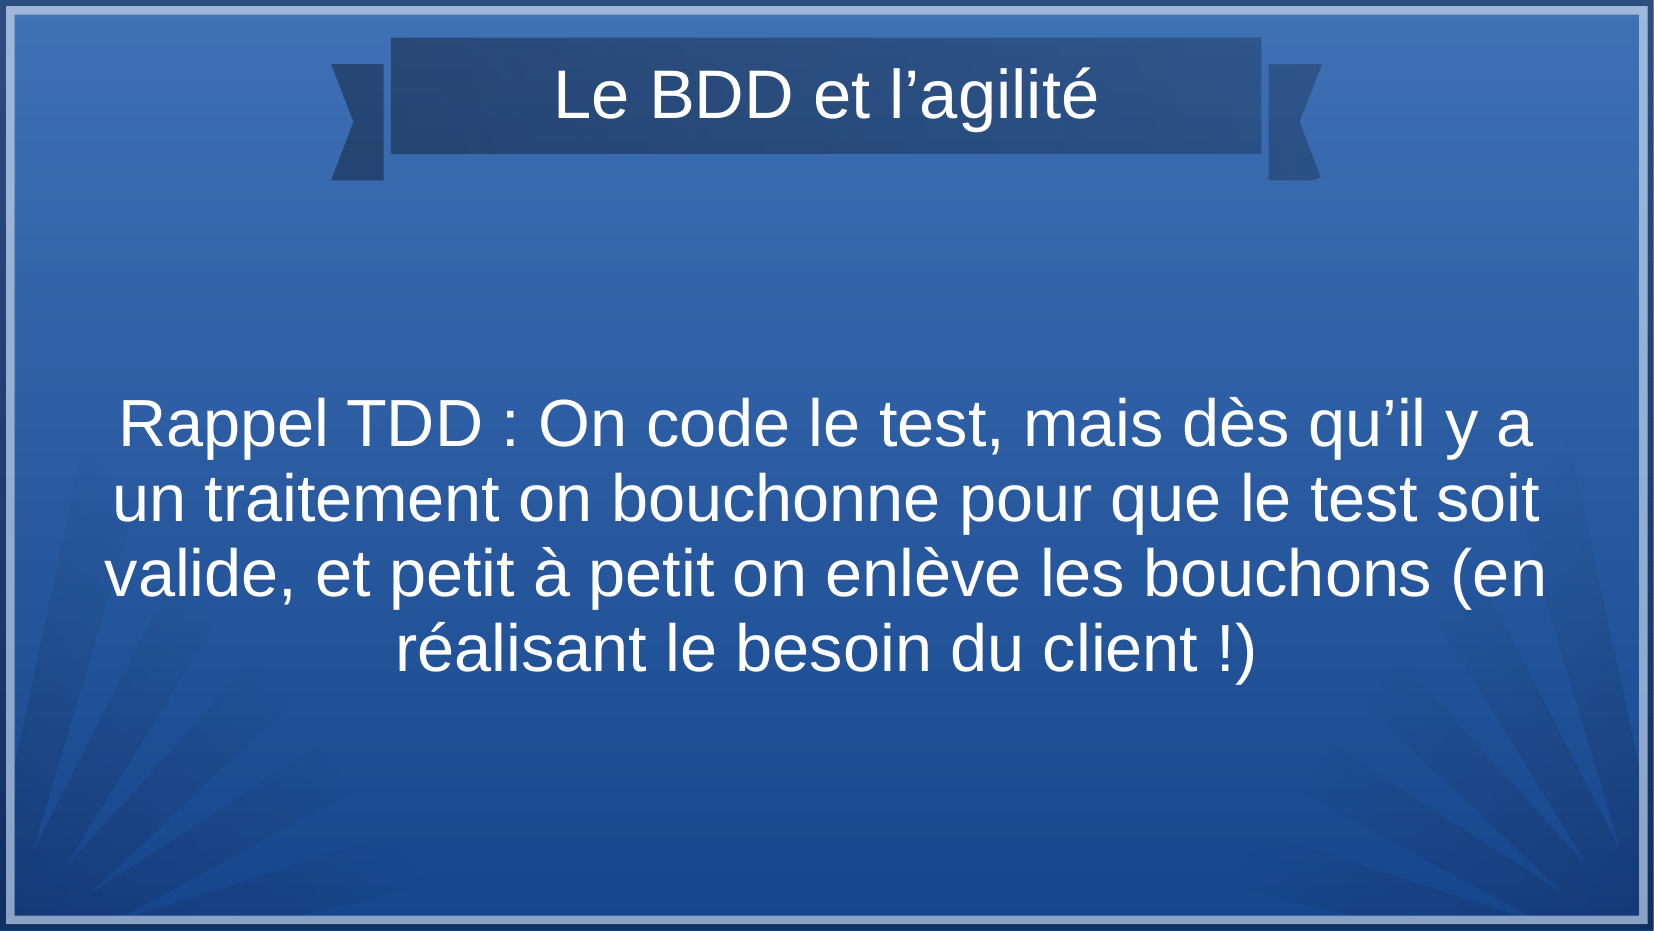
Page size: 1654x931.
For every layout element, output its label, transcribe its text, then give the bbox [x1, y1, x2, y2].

subtitle Rappel TDD : On code le test, mais dès qu’il y a un traitement on bouchonne pour que le test soit valide, et petit à petit on enlève les bouchons (en réalisant le besoin du client !) [82, 224, 1571, 848]
title Le BDD et l’agilité [389, 35, 1264, 154]
